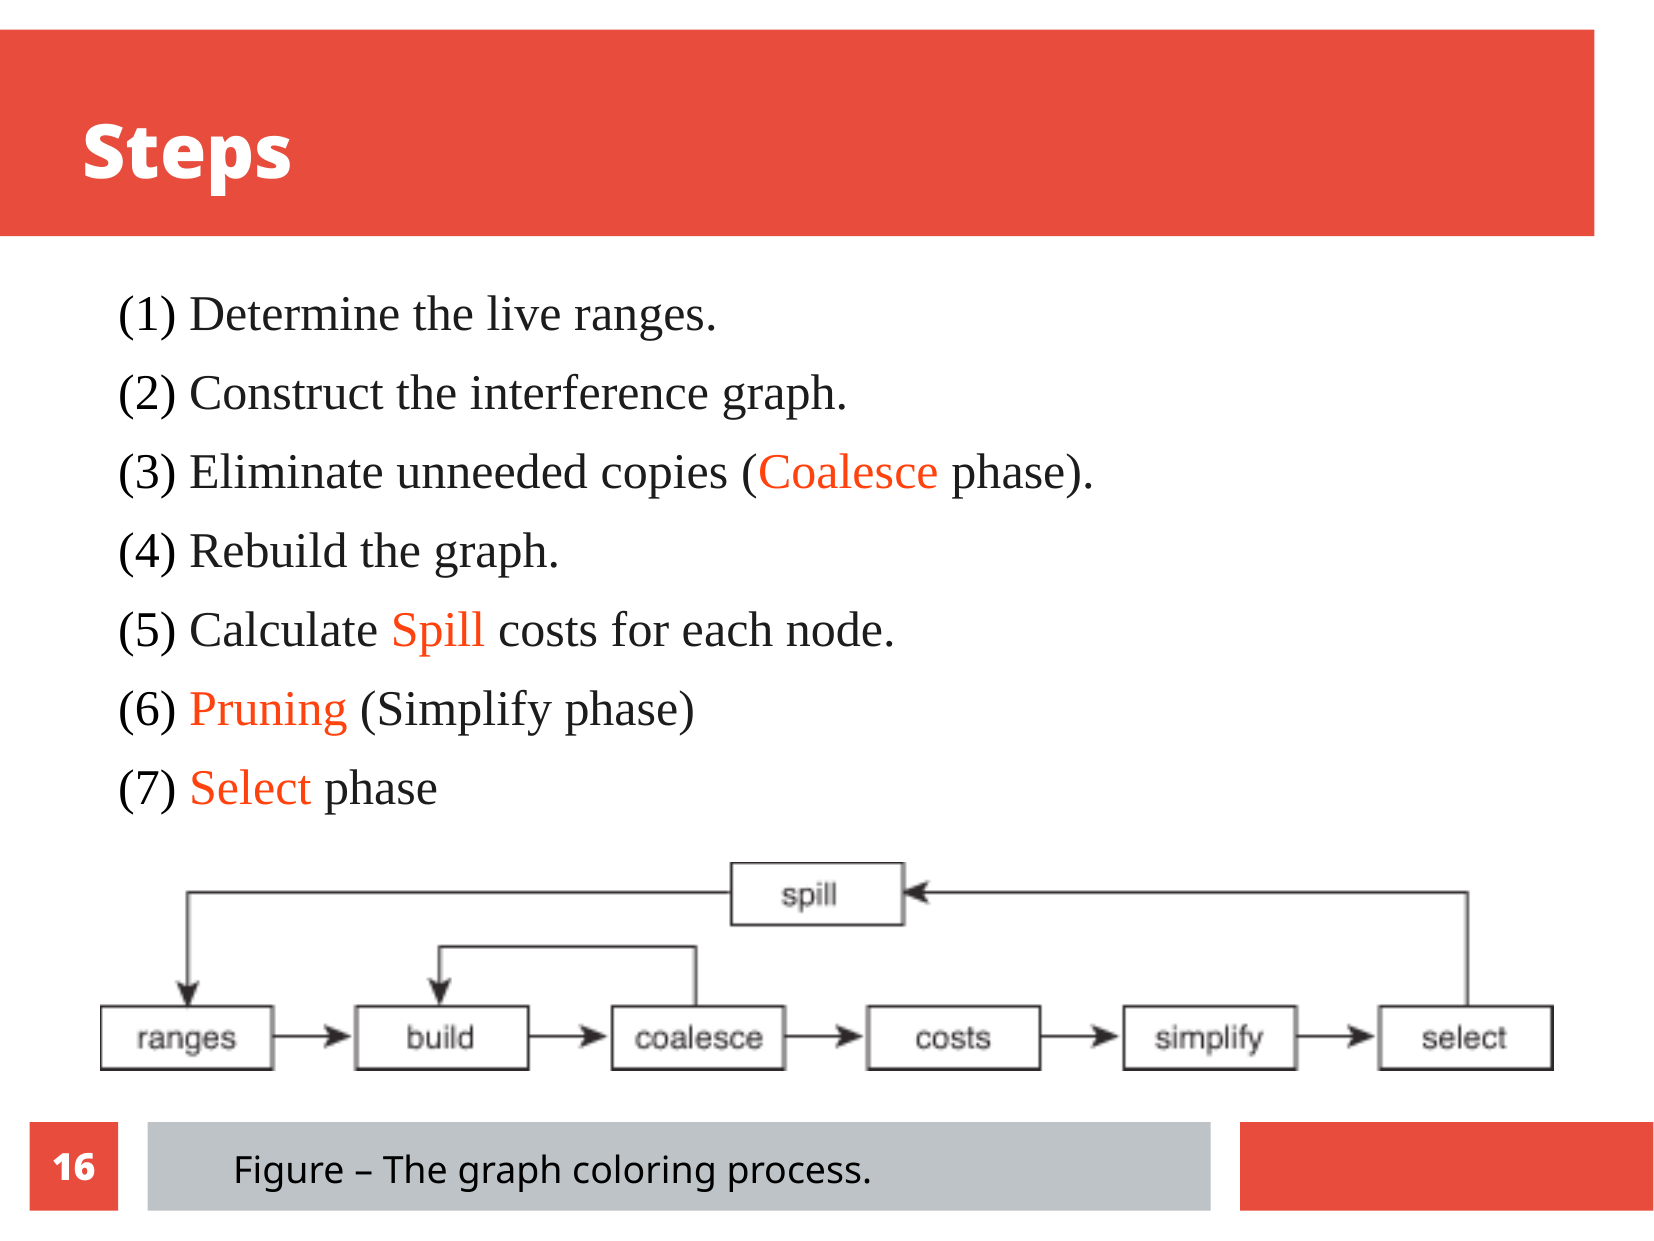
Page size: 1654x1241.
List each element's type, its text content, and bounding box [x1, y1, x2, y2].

text_box Figure – The graph coloring process. [218, 1136, 1152, 1196]
title Steps [82, 53, 1619, 201]
list Determine the live ranges. Construct the interference graph. Eliminate unneeded copies (Coalesce phase). Rebuild the graph. Calculate Spill costs for each node. Pruning (Simplify phase) Select phase [118, 285, 1625, 1134]
picture [100, 862, 1554, 1071]
